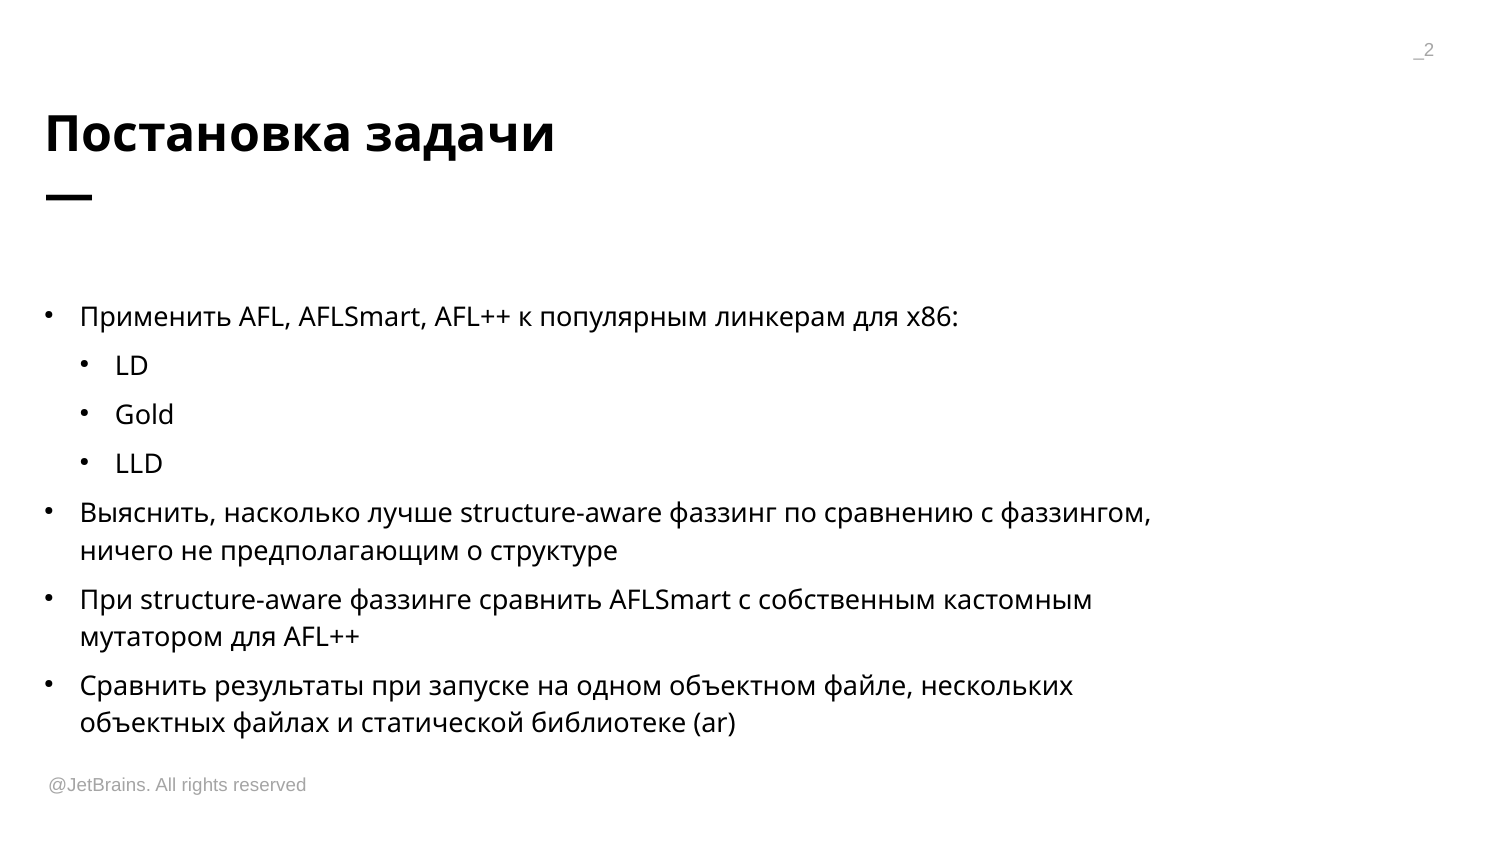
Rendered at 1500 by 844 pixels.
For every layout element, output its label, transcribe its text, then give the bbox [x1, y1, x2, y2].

text_box _<number> [1141, 30, 1450, 68]
text_box @JetBrains. All rights reserved [33, 765, 430, 804]
text_box Применить AFL, AFLSmart, AFL++ к популярным линкерам для x86: LD Gold LLD Выяснить, насколько лучше structure-aware фаззинг по сравнению с фаззингом, ничего не предполагающим о структуре При structure-aware фаззинге сравнить AFLSmart с собственным кастомным мутатором для AFL++ Сравнить результаты при запуске на одном объектном файле, нескольких объектных файлах и статической библиотеке (ar) [29, 286, 1224, 675]
text_box Постановка задачи — [29, 93, 1406, 230]
